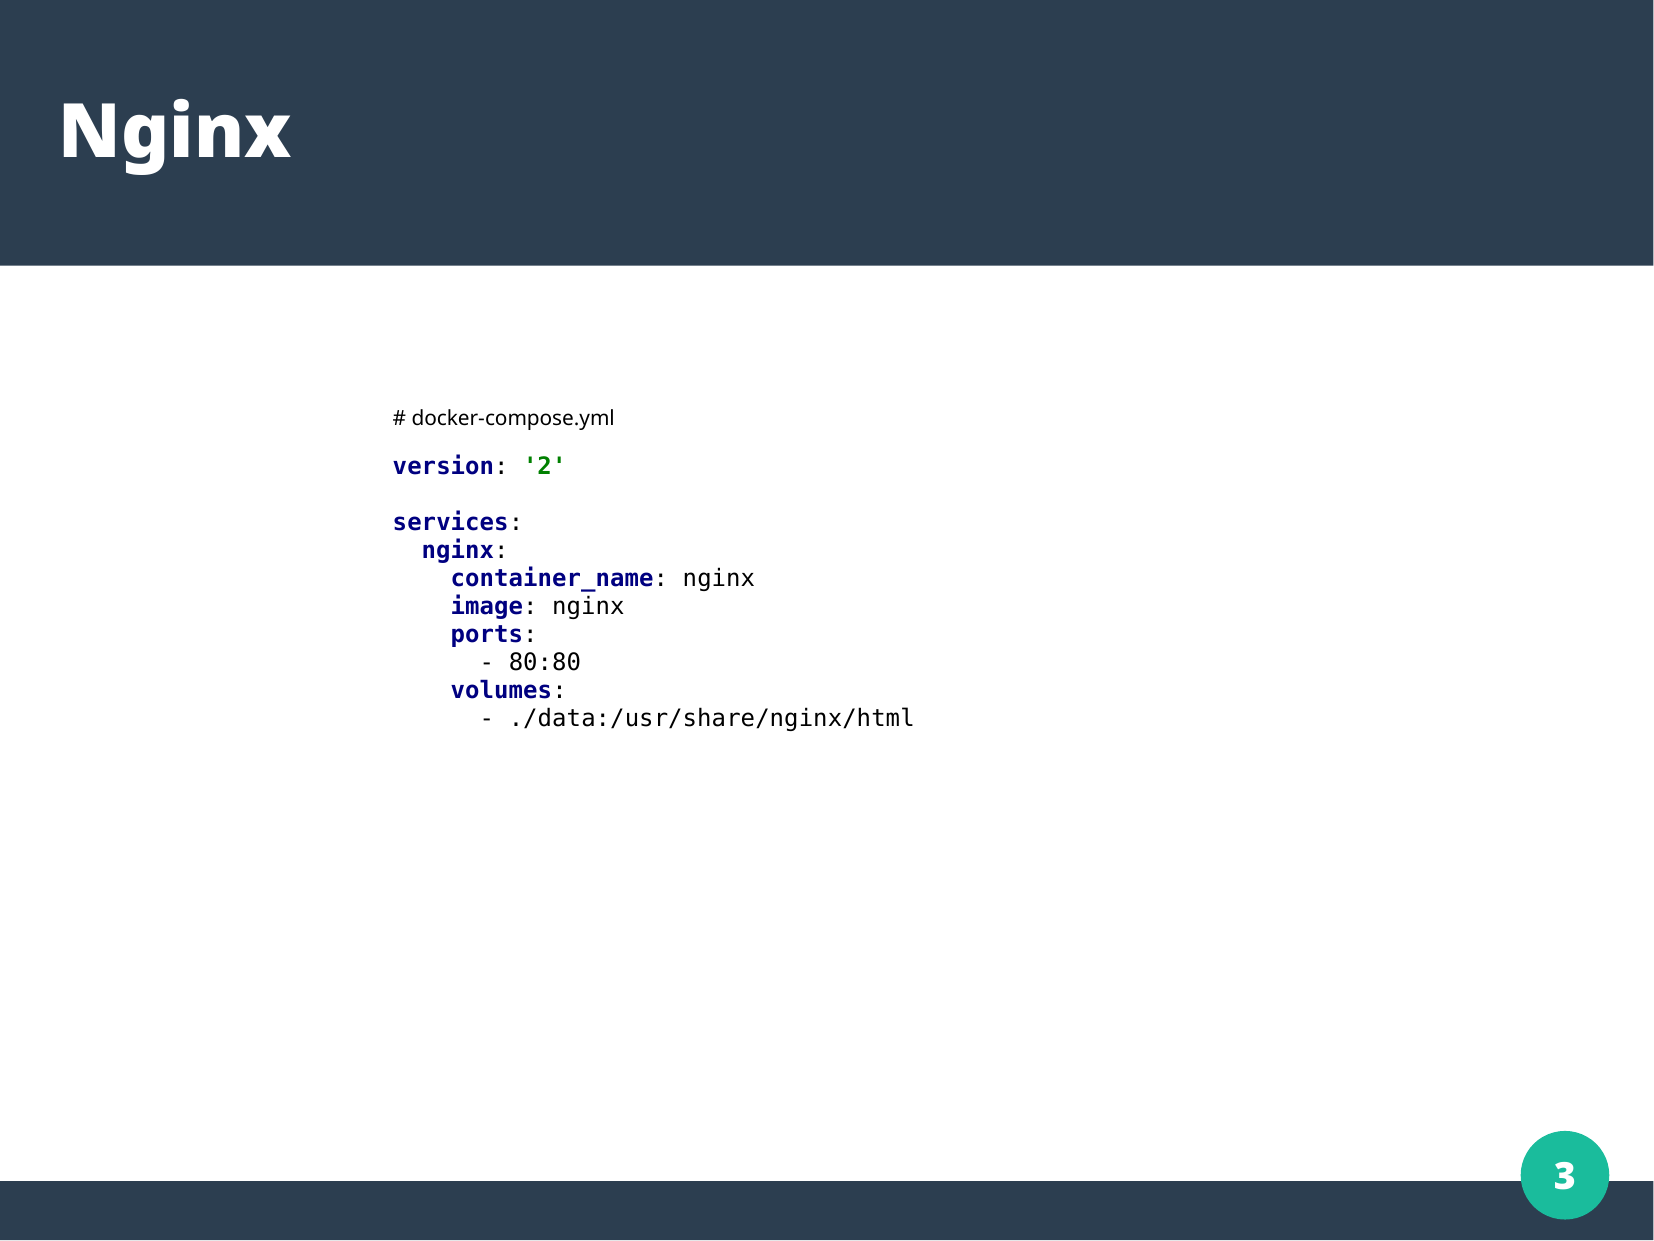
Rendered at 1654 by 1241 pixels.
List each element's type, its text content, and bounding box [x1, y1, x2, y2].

text_box # docker-compose.yml version: '2' services: nginx: container_name: nginx image: nginx ports: - 80:80 volumes: - ./data:/usr/share/nginx/html [377, 342, 1243, 732]
title Nginx [59, 49, 1595, 207]
